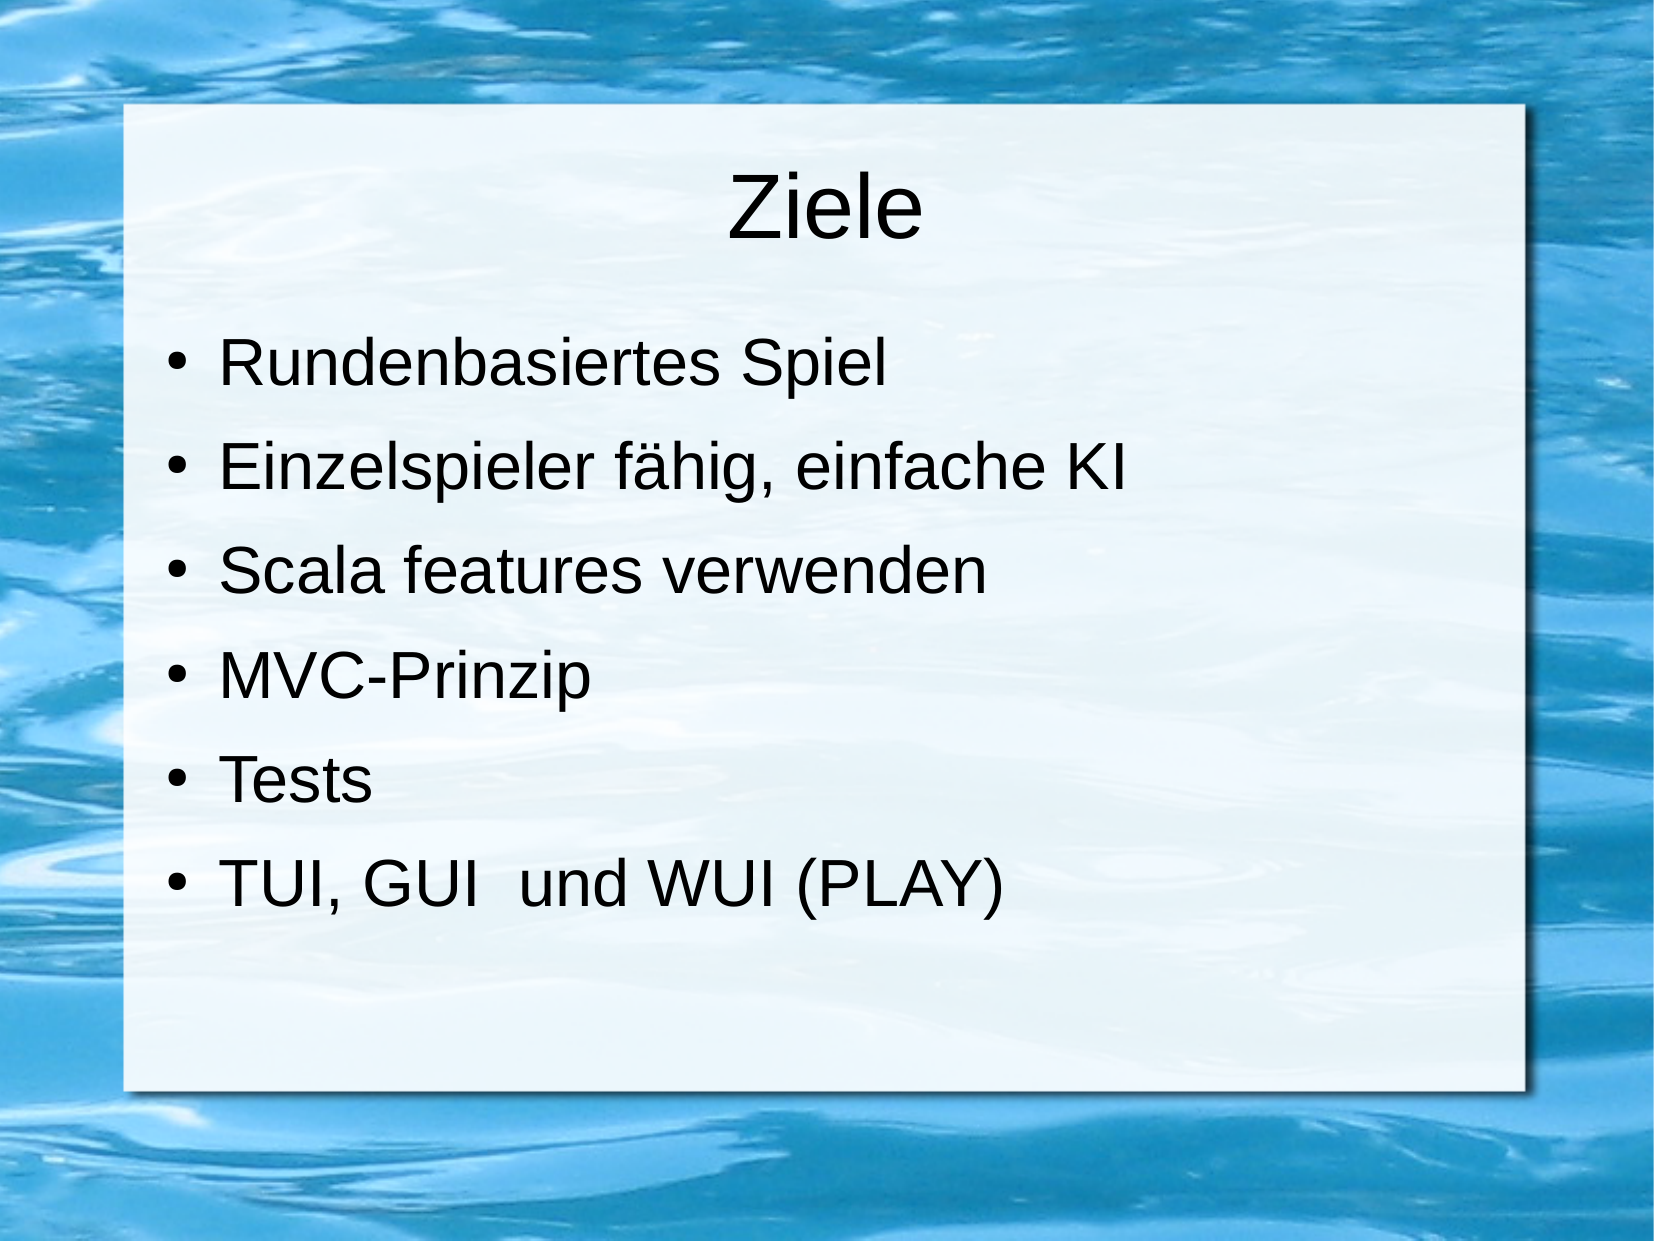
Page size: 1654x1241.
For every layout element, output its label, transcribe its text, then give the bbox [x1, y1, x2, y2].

title Ziele [147, 118, 1506, 296]
list Rundenbasiertes Spiel Einzelspieler fähig, einfache KI Scala features verwenden MVC-Prinzip Tests TUI, GUI und WUI (PLAY) [147, 324, 1506, 1063]
picture [0, 0, 1654, 1241]
